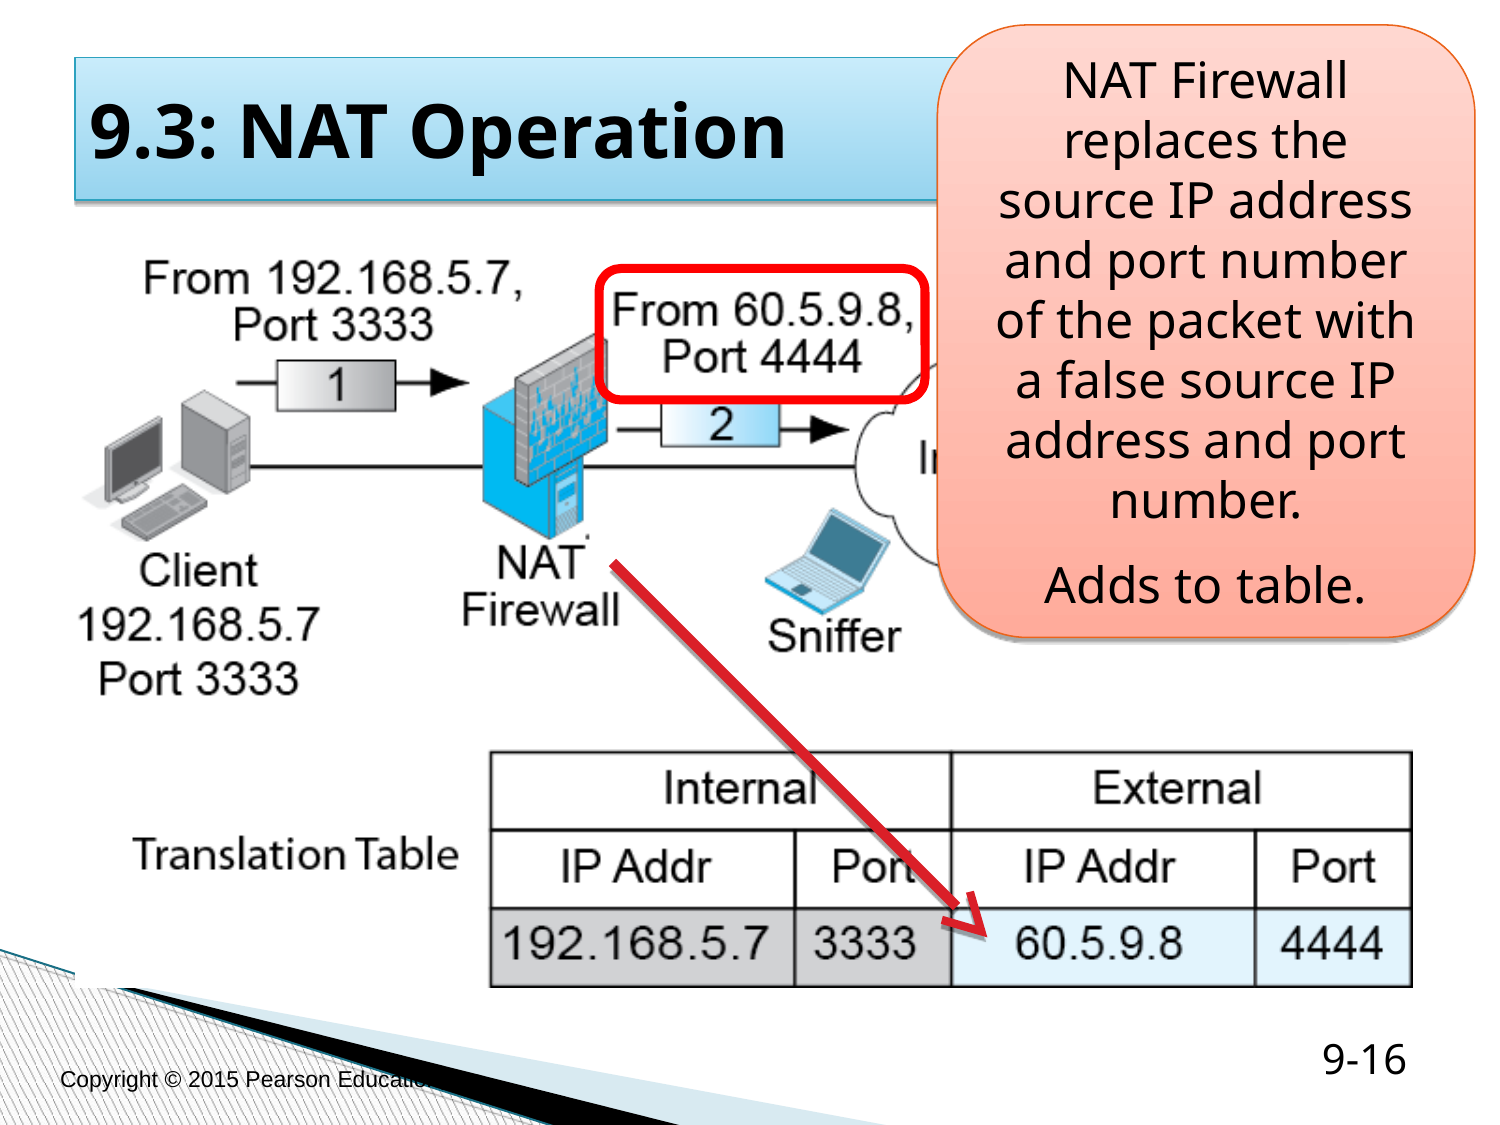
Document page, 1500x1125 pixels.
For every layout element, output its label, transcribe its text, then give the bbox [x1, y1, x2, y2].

picture [0, 255, 1413, 1125]
title 9.3: NAT Operation [75, 57, 957, 200]
footer Copyright © 2015 Pearson Education, Inc. [37, 1050, 513, 1100]
slide_number 9-<number> [1287, 1037, 1423, 1098]
text_box NAT Firewall replaces the source IP address and port number of the packet with a false source IP address and port number. Adds to table. [937, 24, 1475, 638]
